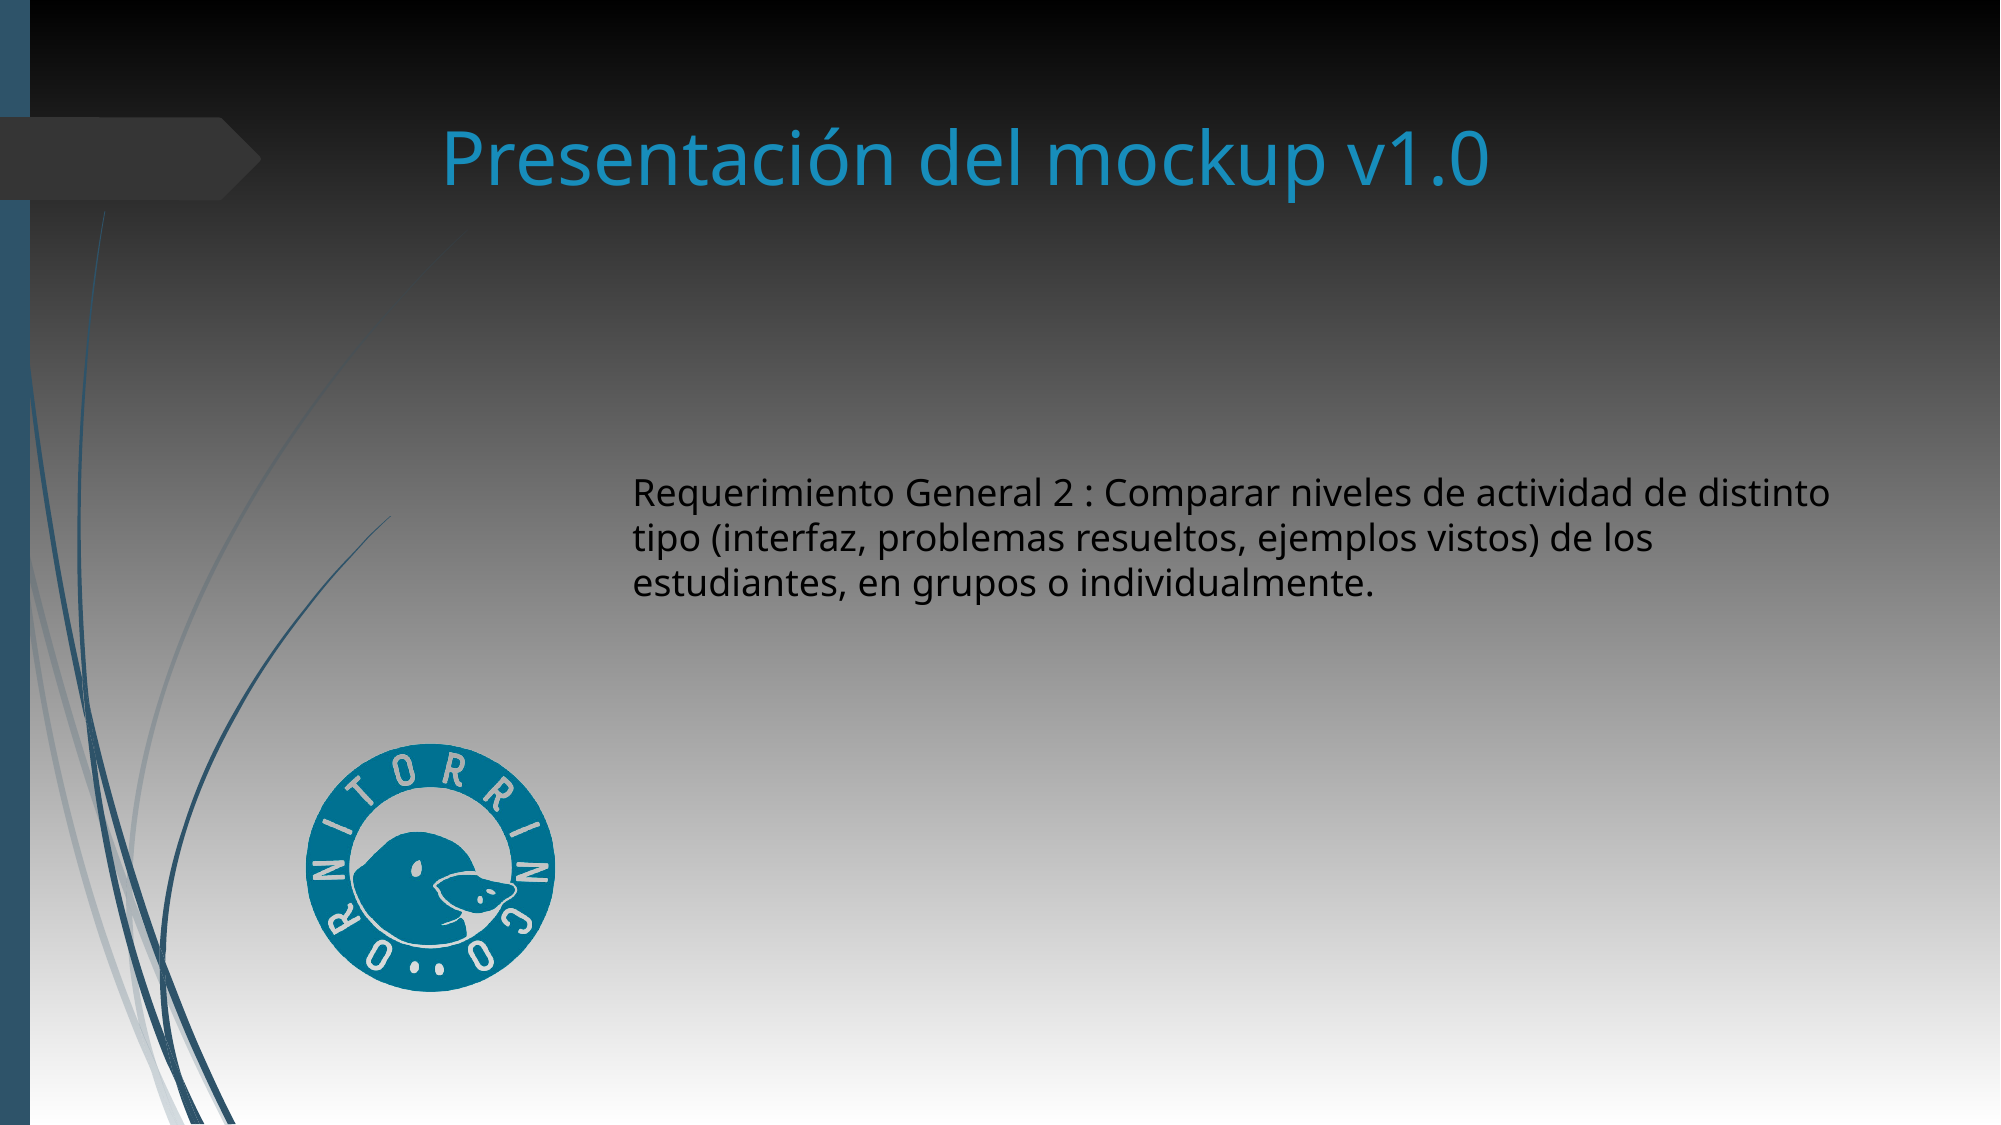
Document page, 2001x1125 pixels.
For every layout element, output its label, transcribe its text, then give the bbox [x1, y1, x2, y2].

picture [283, 724, 578, 1010]
text_box Requerimiento General 2 : Comparar niveles de actividad de distinto tipo (interfaz, problemas resueltos, ejemplos vistos) de los estudiantes, en grupos o individualmente. [617, 461, 1855, 792]
title Presentación del mockup v1.0 [425, 102, 1888, 313]
